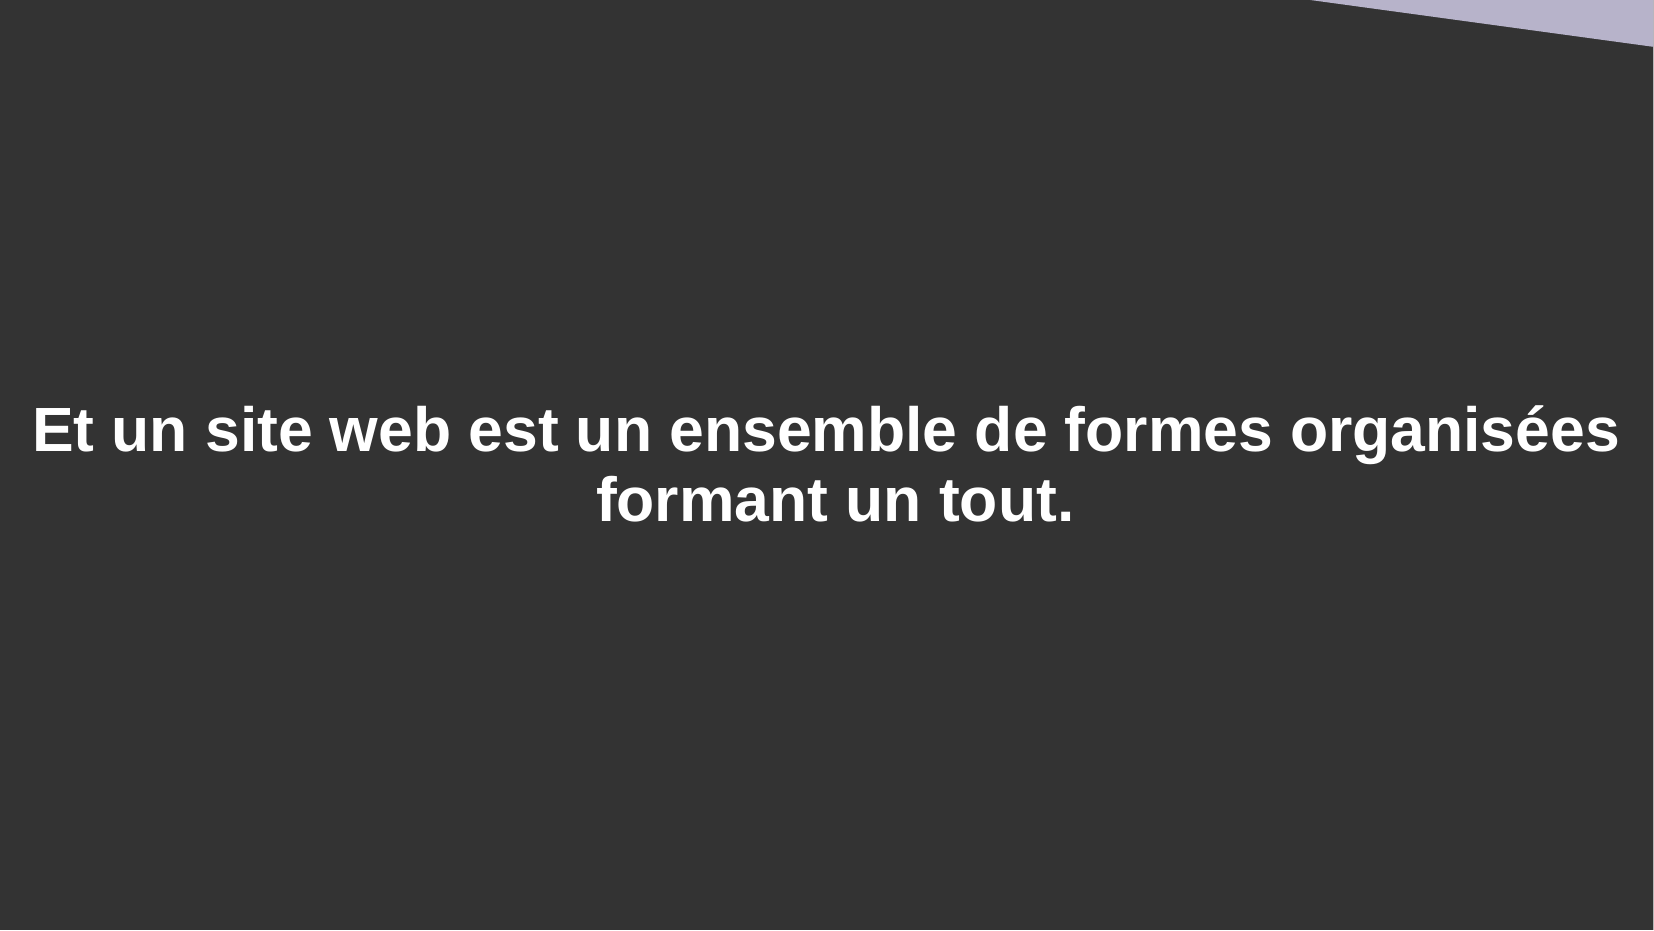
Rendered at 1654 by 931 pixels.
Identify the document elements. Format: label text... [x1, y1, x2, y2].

text_box [1310, 0, 1654, 47]
title Et un site web est un ensemble de formes organisées formant un tout. [31, 394, 1622, 536]
